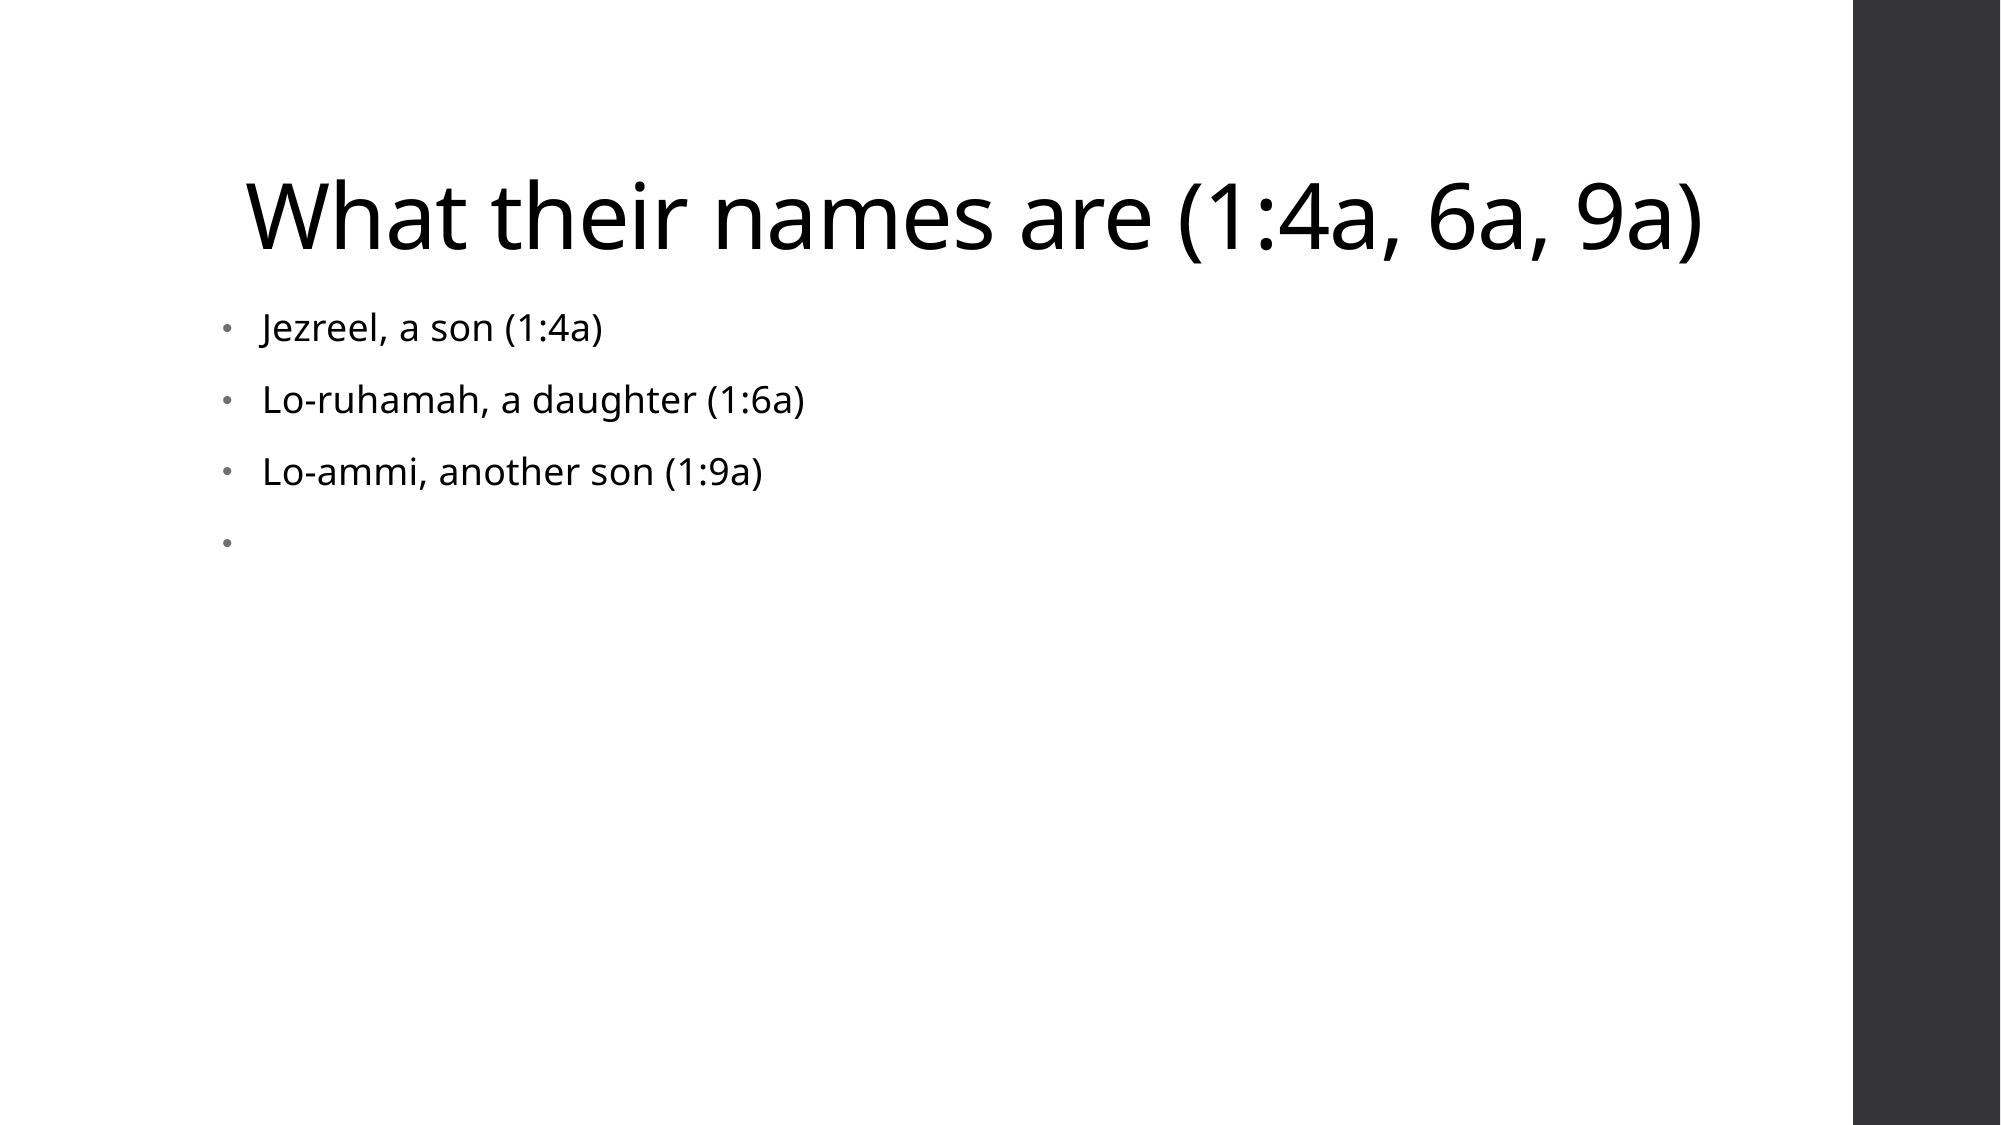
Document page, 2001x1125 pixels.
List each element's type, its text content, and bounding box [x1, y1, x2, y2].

title What their names are (1:4a, 6a, 9a) [206, 60, 1797, 278]
list Jezreel, a son (1:4a) Lo-ruhamah, a daughter (1:6a) Lo-ammi, another son (1:9a) [206, 299, 1617, 1014]
